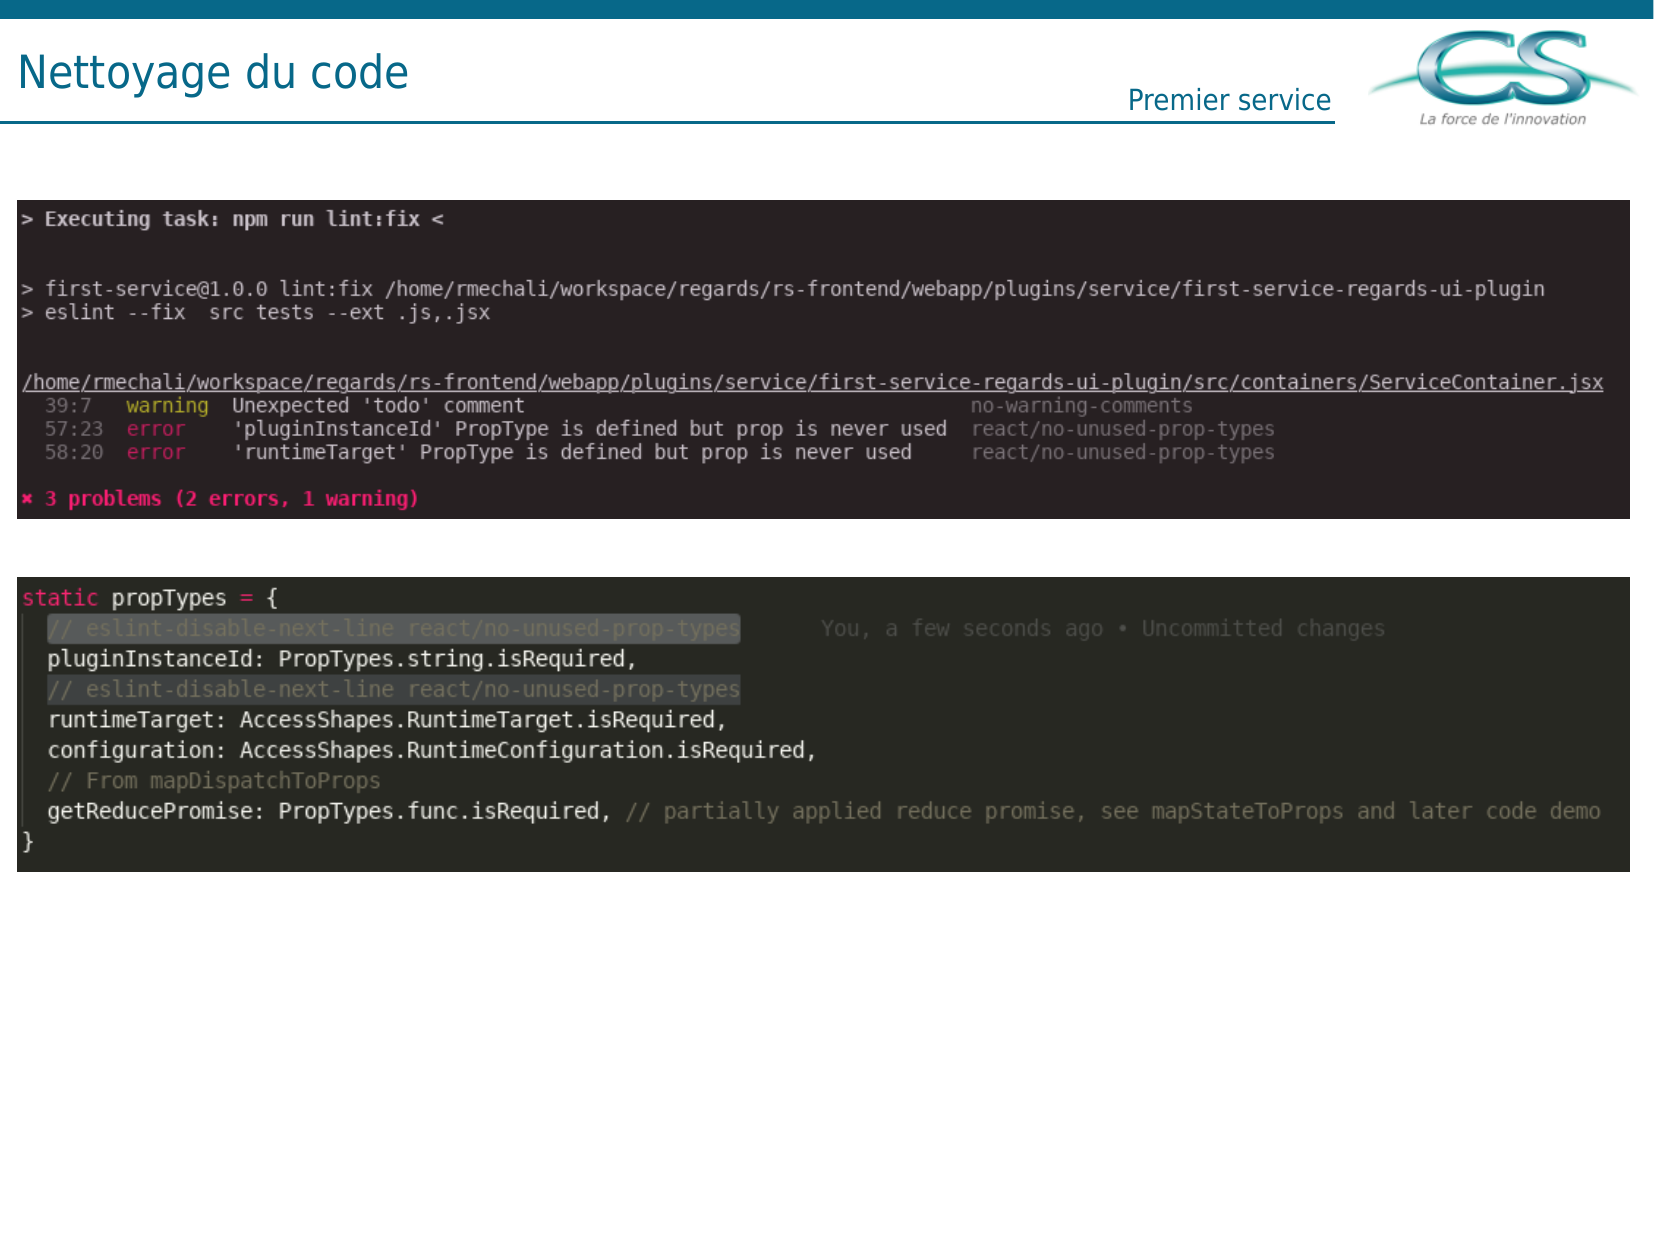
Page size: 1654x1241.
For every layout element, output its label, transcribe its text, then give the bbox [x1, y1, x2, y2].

picture [1368, 28, 1642, 128]
text_box Premier service [1116, 71, 1359, 164]
picture [17, 200, 1630, 520]
title Nettoyage du code [17, 46, 1368, 106]
picture [17, 577, 1630, 872]
